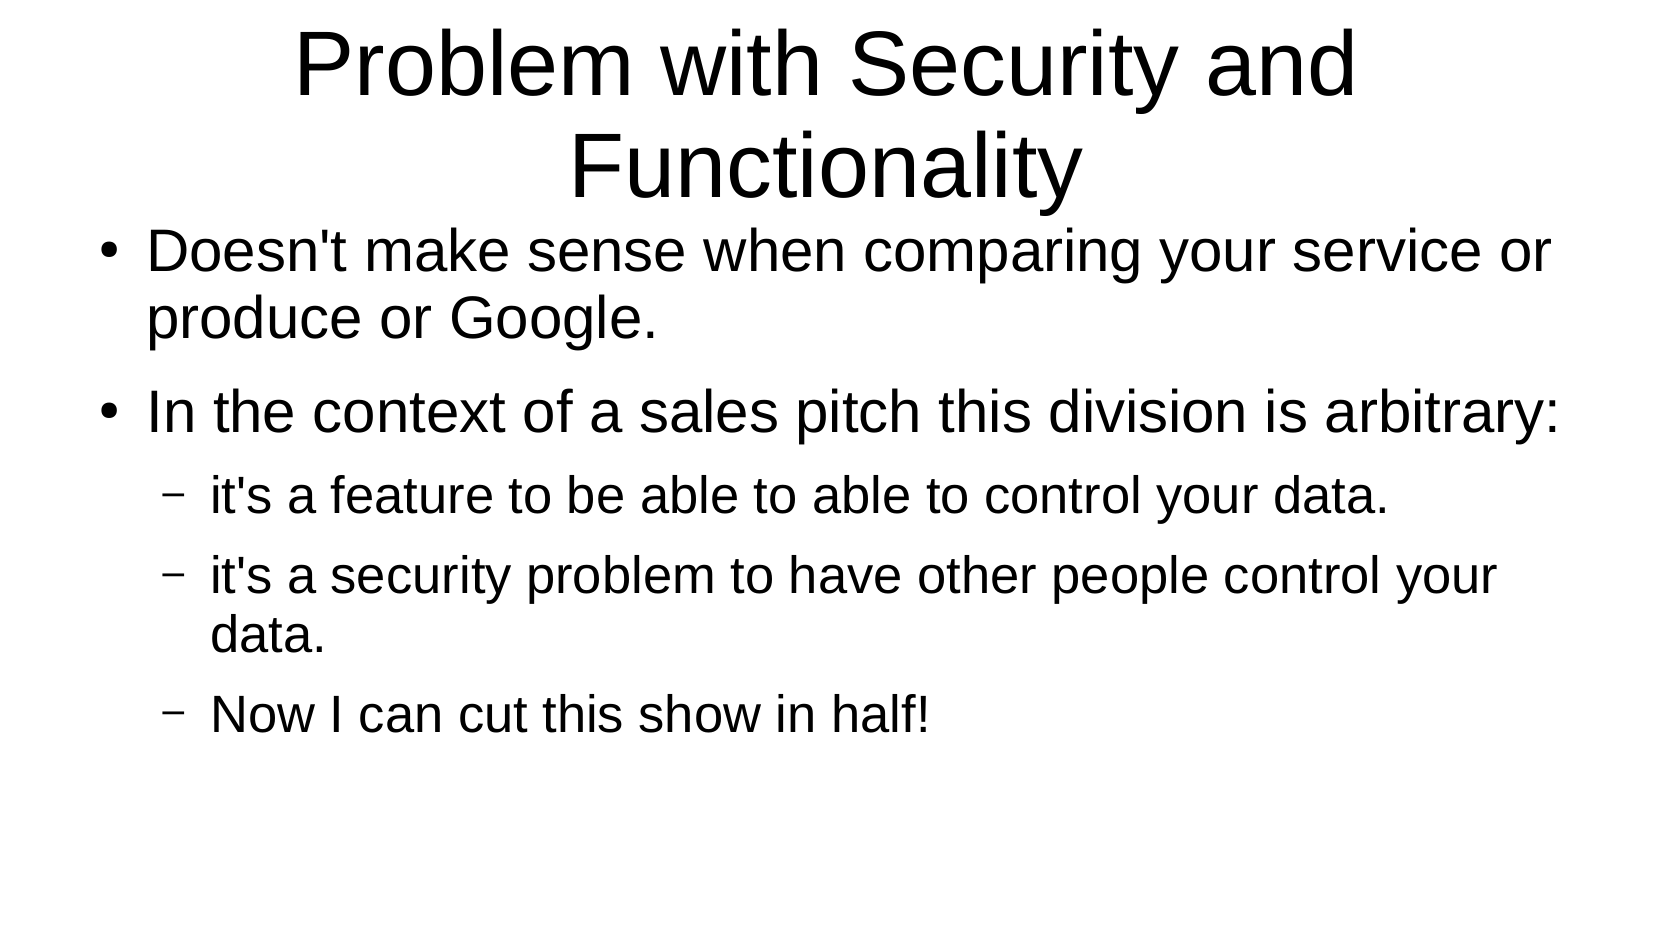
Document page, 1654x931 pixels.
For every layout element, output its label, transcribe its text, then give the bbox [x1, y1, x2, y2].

list Doesn't make sense when comparing your service or produce or Google. In the context of a sales pitch this division is arbitrary: it's a feature to be able to able to control your data. it's a security problem to have other people control your data. Now I can cut this show in half! [82, 217, 1571, 758]
title Problem with Security and Functionality [82, 12, 1571, 217]
